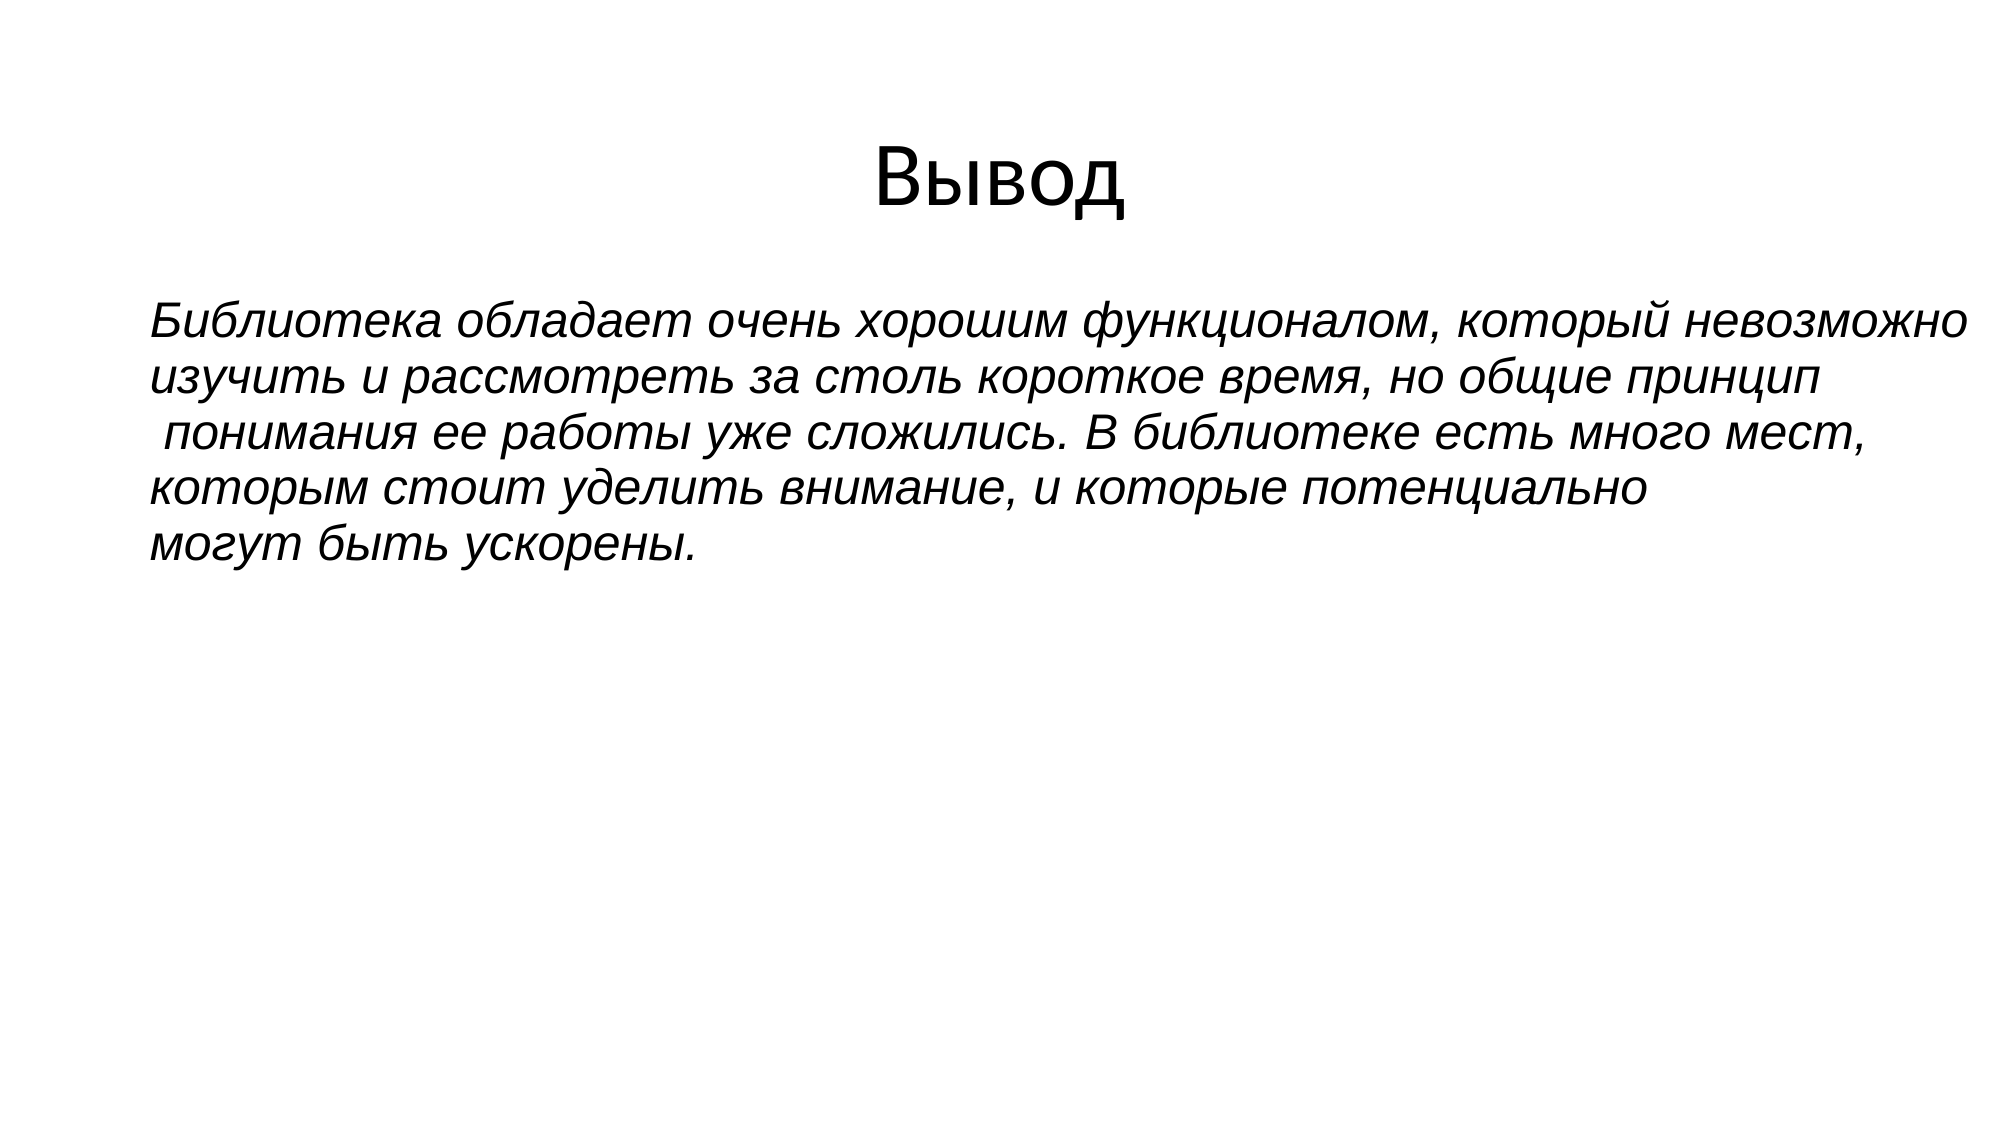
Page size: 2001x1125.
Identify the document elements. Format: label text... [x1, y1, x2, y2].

title Вывод [137, 59, 1863, 278]
text_box Библиотека обладает очень хорошим функционалом, который невозможно изучить и рассмотреть за столь короткое время, но общие принцип понимания ее работы уже сложились. В библиотеке есть много мест, которым стоит уделить внимание, и которые потенциально могут быть ускорены. [135, 285, 1812, 649]
